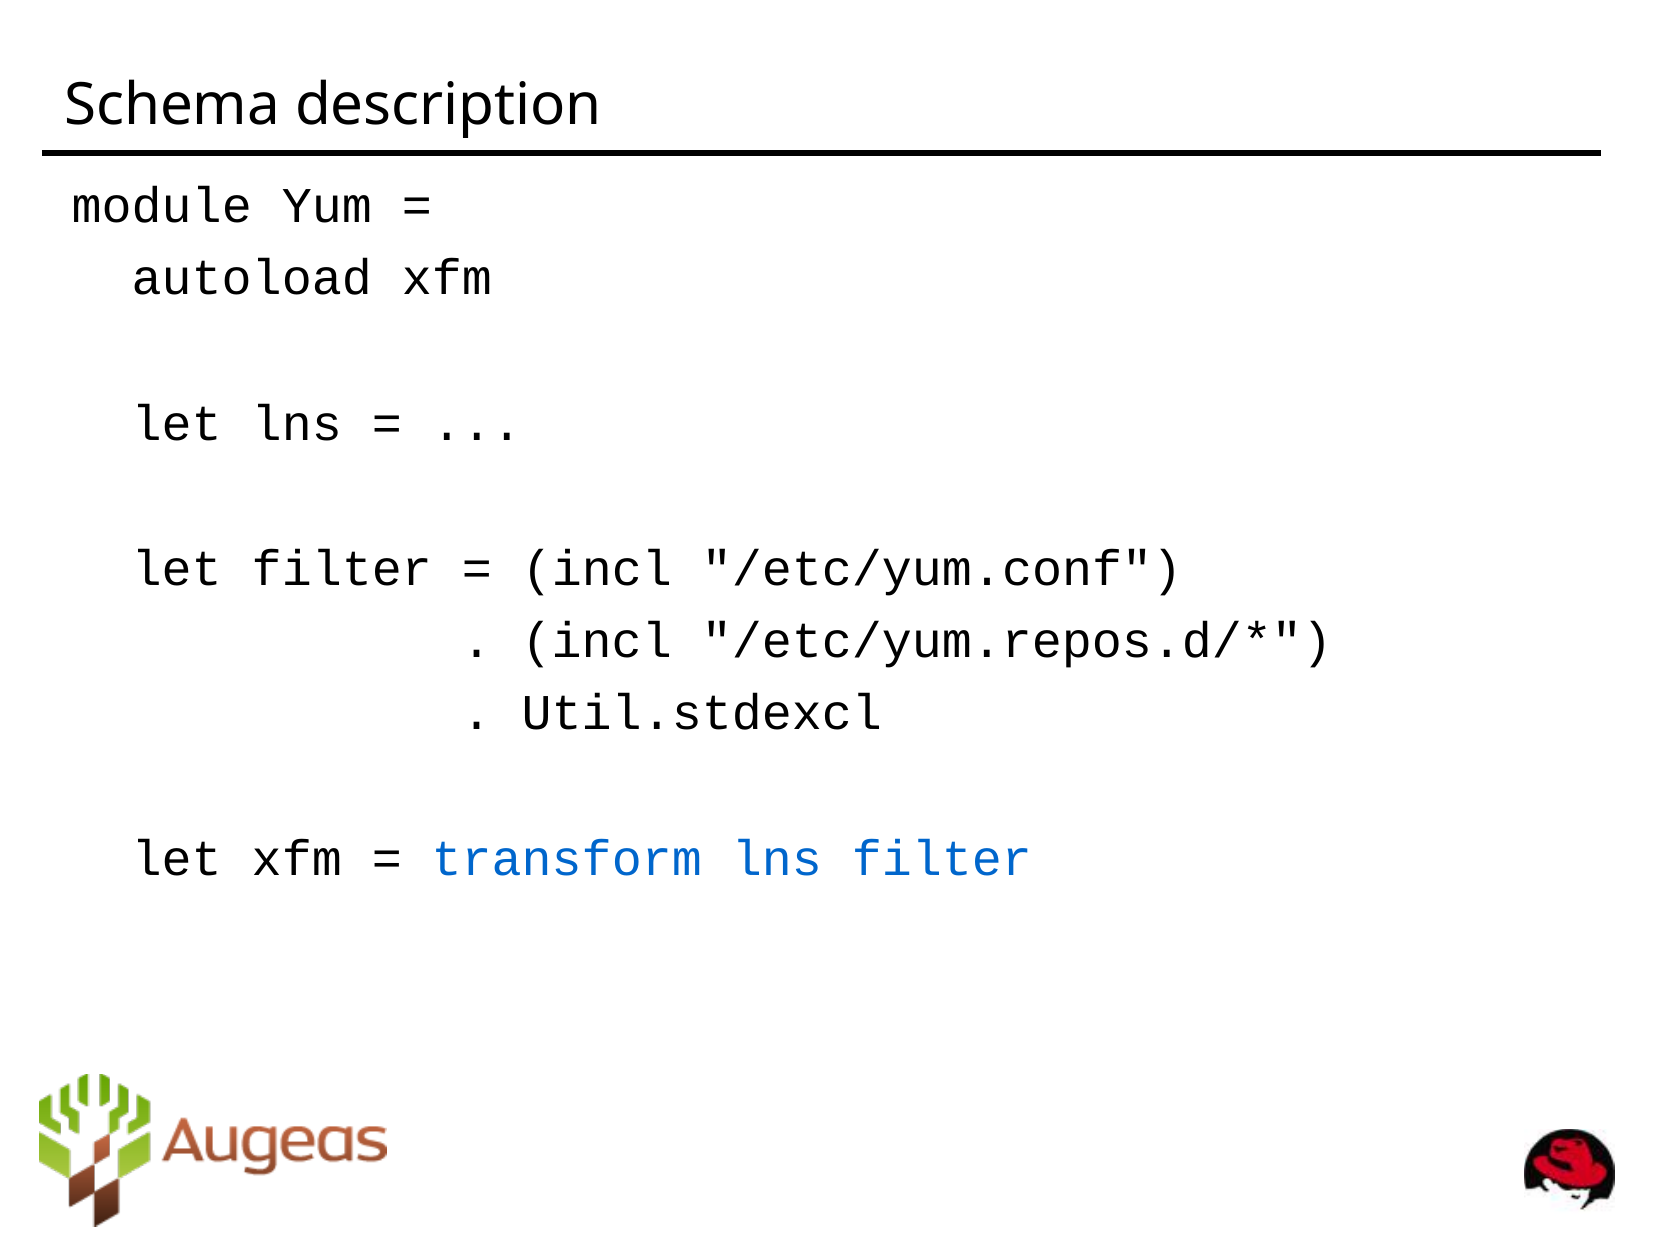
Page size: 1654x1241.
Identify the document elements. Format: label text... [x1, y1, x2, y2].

picture [1524, 1129, 1615, 1220]
title Schema description [64, 42, 1496, 161]
picture [39, 1074, 387, 1227]
list module Yum = autoload xfm let lns = ... let filter = (incl "/etc/yum.conf") . (incl "/etc/yum.repos.d/*") . Util.stdexcl let xfm = transform lns filter [71, 180, 1495, 1089]
